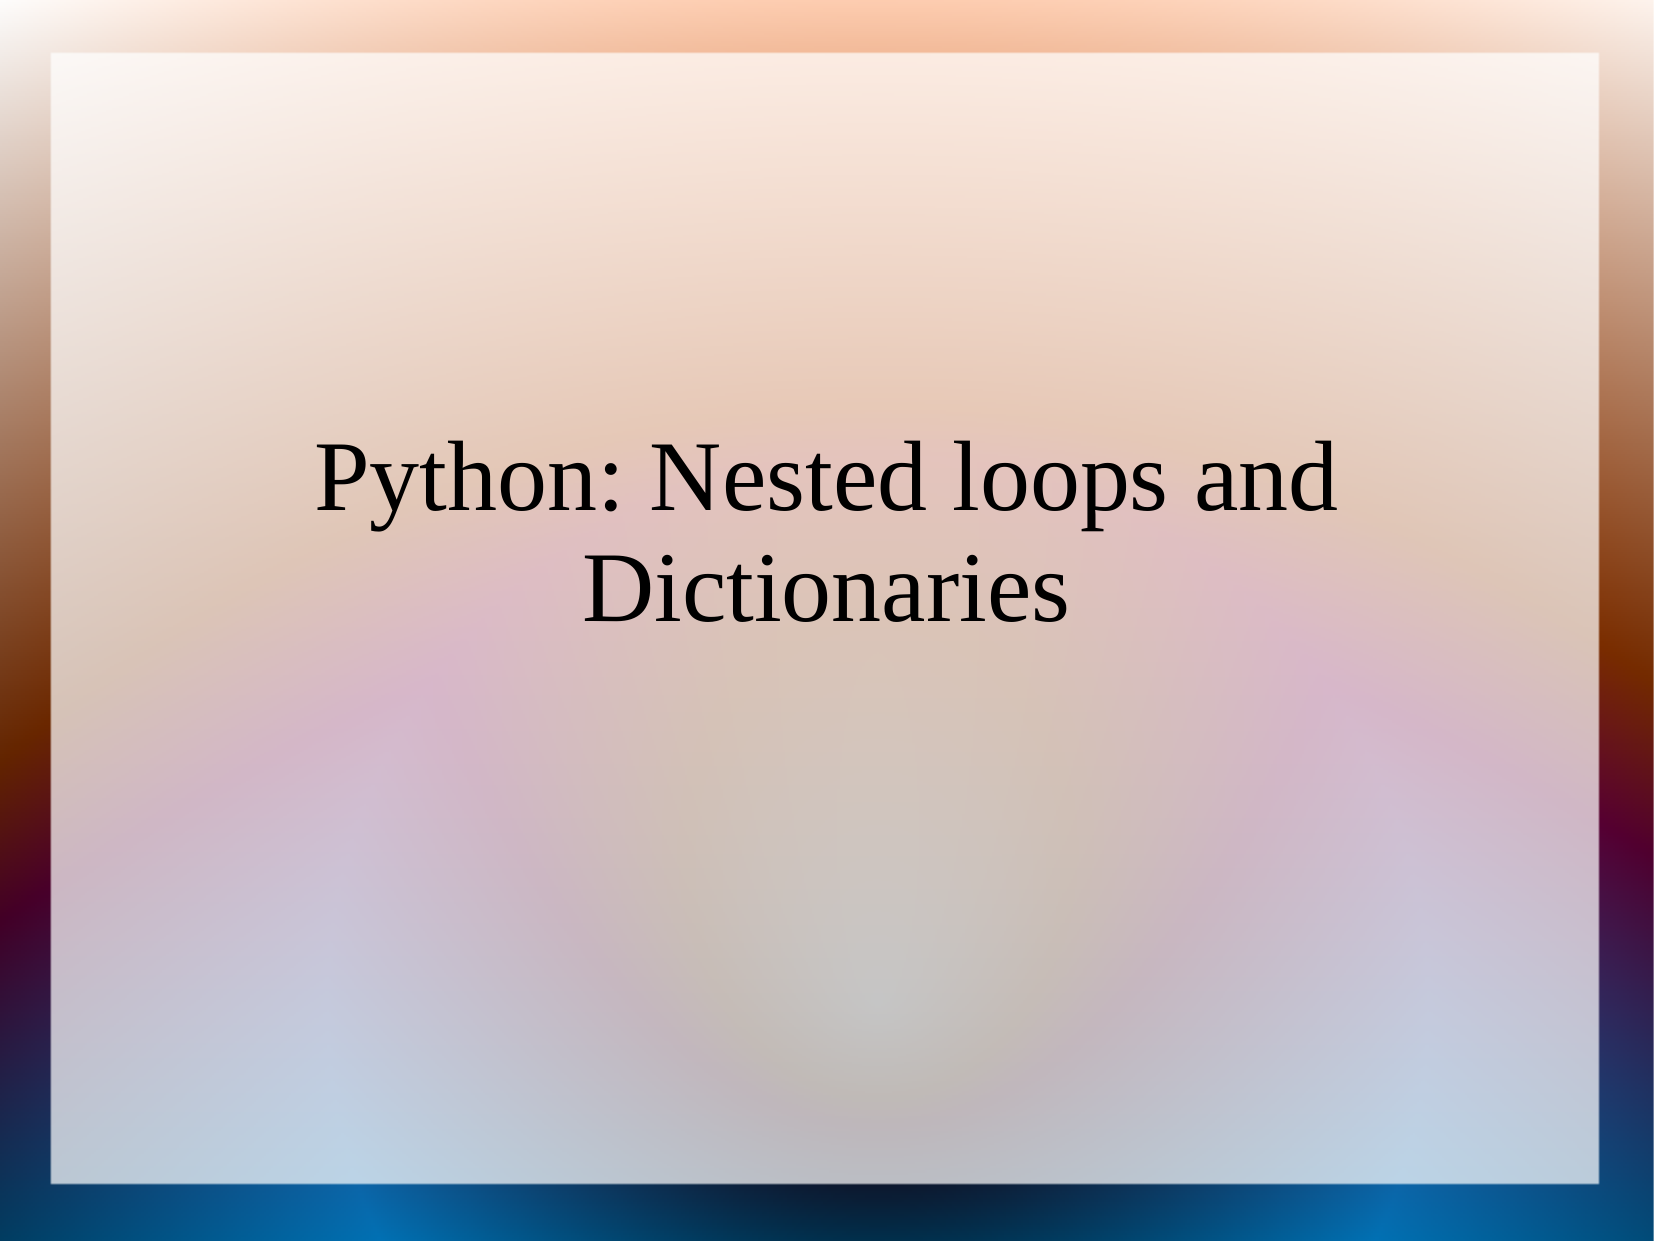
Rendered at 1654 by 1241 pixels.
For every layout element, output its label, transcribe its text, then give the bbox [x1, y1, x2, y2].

picture [0, 0, 1654, 1241]
subtitle Python: Nested loops and Dictionaries [82, 55, 1571, 1010]
